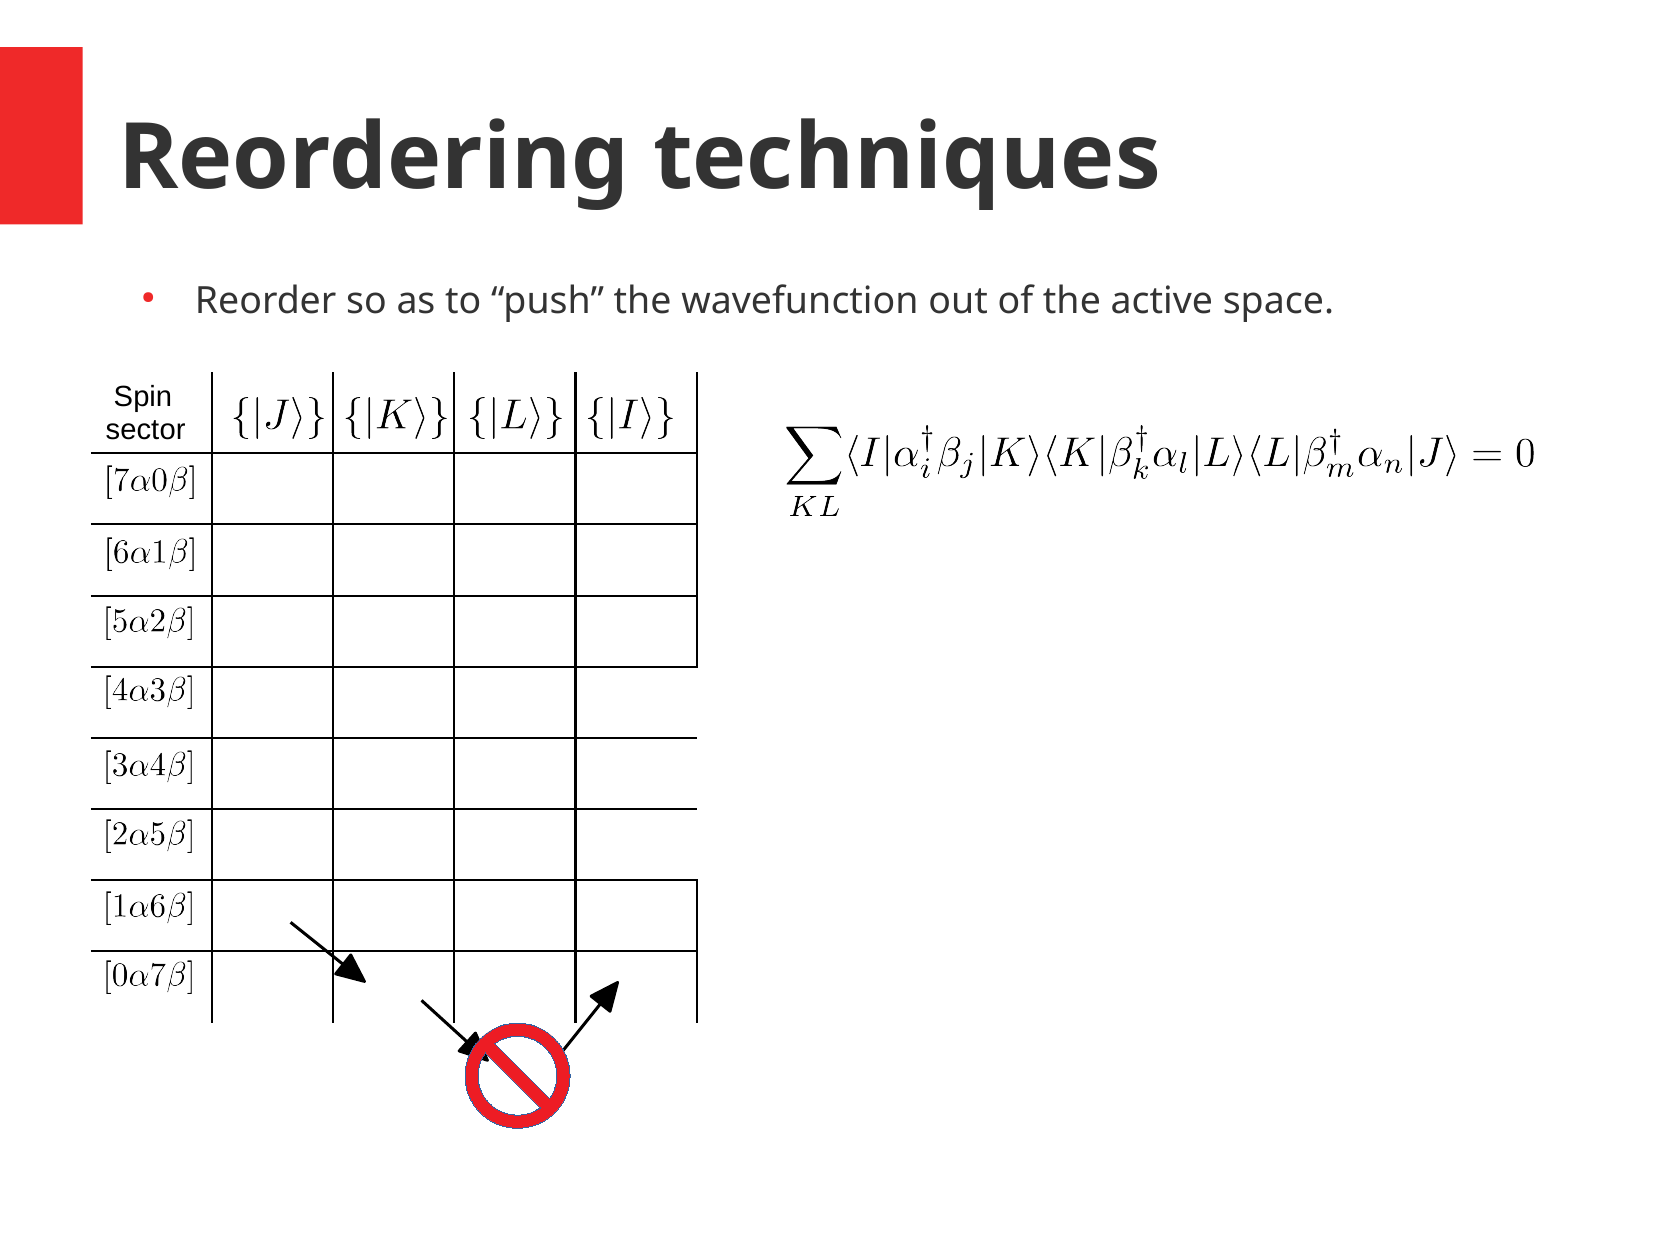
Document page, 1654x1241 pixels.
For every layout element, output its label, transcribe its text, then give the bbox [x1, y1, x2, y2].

picture [587, 396, 673, 439]
text_box [465, 1023, 571, 1129]
table_cell [334, 668, 453, 737]
table_cell [455, 454, 574, 523]
table_cell [213, 454, 332, 523]
table_cell [91, 597, 211, 666]
table_cell [213, 668, 332, 737]
table_cell [213, 597, 332, 666]
table_cell [577, 952, 696, 1023]
table_cell [455, 810, 574, 879]
table_cell [334, 739, 453, 808]
picture [786, 425, 1534, 516]
title Reordering techniques [118, 49, 1571, 257]
table_cell [577, 597, 696, 666]
picture [106, 891, 192, 925]
table_cell [213, 952, 332, 1023]
table_cell [91, 739, 211, 808]
table_cell [91, 810, 211, 879]
table_cell [455, 952, 574, 1023]
picture [106, 750, 192, 784]
table_cell [577, 881, 696, 950]
table_cell [213, 739, 332, 808]
picture [106, 675, 192, 709]
table_cell [455, 881, 574, 950]
table_cell [334, 952, 453, 1023]
table_cell [91, 881, 211, 950]
table_cell [455, 668, 574, 737]
table_cell [577, 739, 697, 808]
table_cell [334, 597, 453, 666]
table_cell [213, 810, 332, 879]
table_cell [91, 668, 211, 737]
list Reorder so as to “push” the wavefunction out of the active space. [0, 273, 1336, 519]
picture [107, 465, 194, 499]
table_cell [91, 952, 211, 1023]
picture [106, 606, 192, 640]
table_cell [334, 810, 453, 879]
table_cell [455, 525, 574, 595]
picture [469, 396, 562, 439]
picture [233, 396, 324, 439]
table_header [577, 372, 696, 452]
table_cell [91, 454, 211, 523]
table_cell [334, 525, 453, 595]
table_cell [91, 525, 211, 595]
table_header Spin sector [91, 372, 211, 452]
picture [106, 960, 192, 994]
table_cell [334, 454, 453, 523]
table_header [455, 372, 574, 452]
picture [107, 537, 194, 571]
table_cell [213, 881, 332, 950]
table_cell [334, 881, 453, 950]
table_cell [577, 525, 696, 595]
table_cell [213, 525, 332, 595]
picture [106, 819, 192, 853]
table_header [213, 372, 332, 452]
table_cell [455, 739, 574, 808]
table_cell [577, 454, 696, 523]
table_cell [577, 810, 697, 879]
table_header [334, 372, 453, 452]
table_cell [577, 668, 697, 737]
table_cell [455, 597, 574, 666]
table_cell [334, 960, 340, 972]
picture [345, 396, 447, 439]
